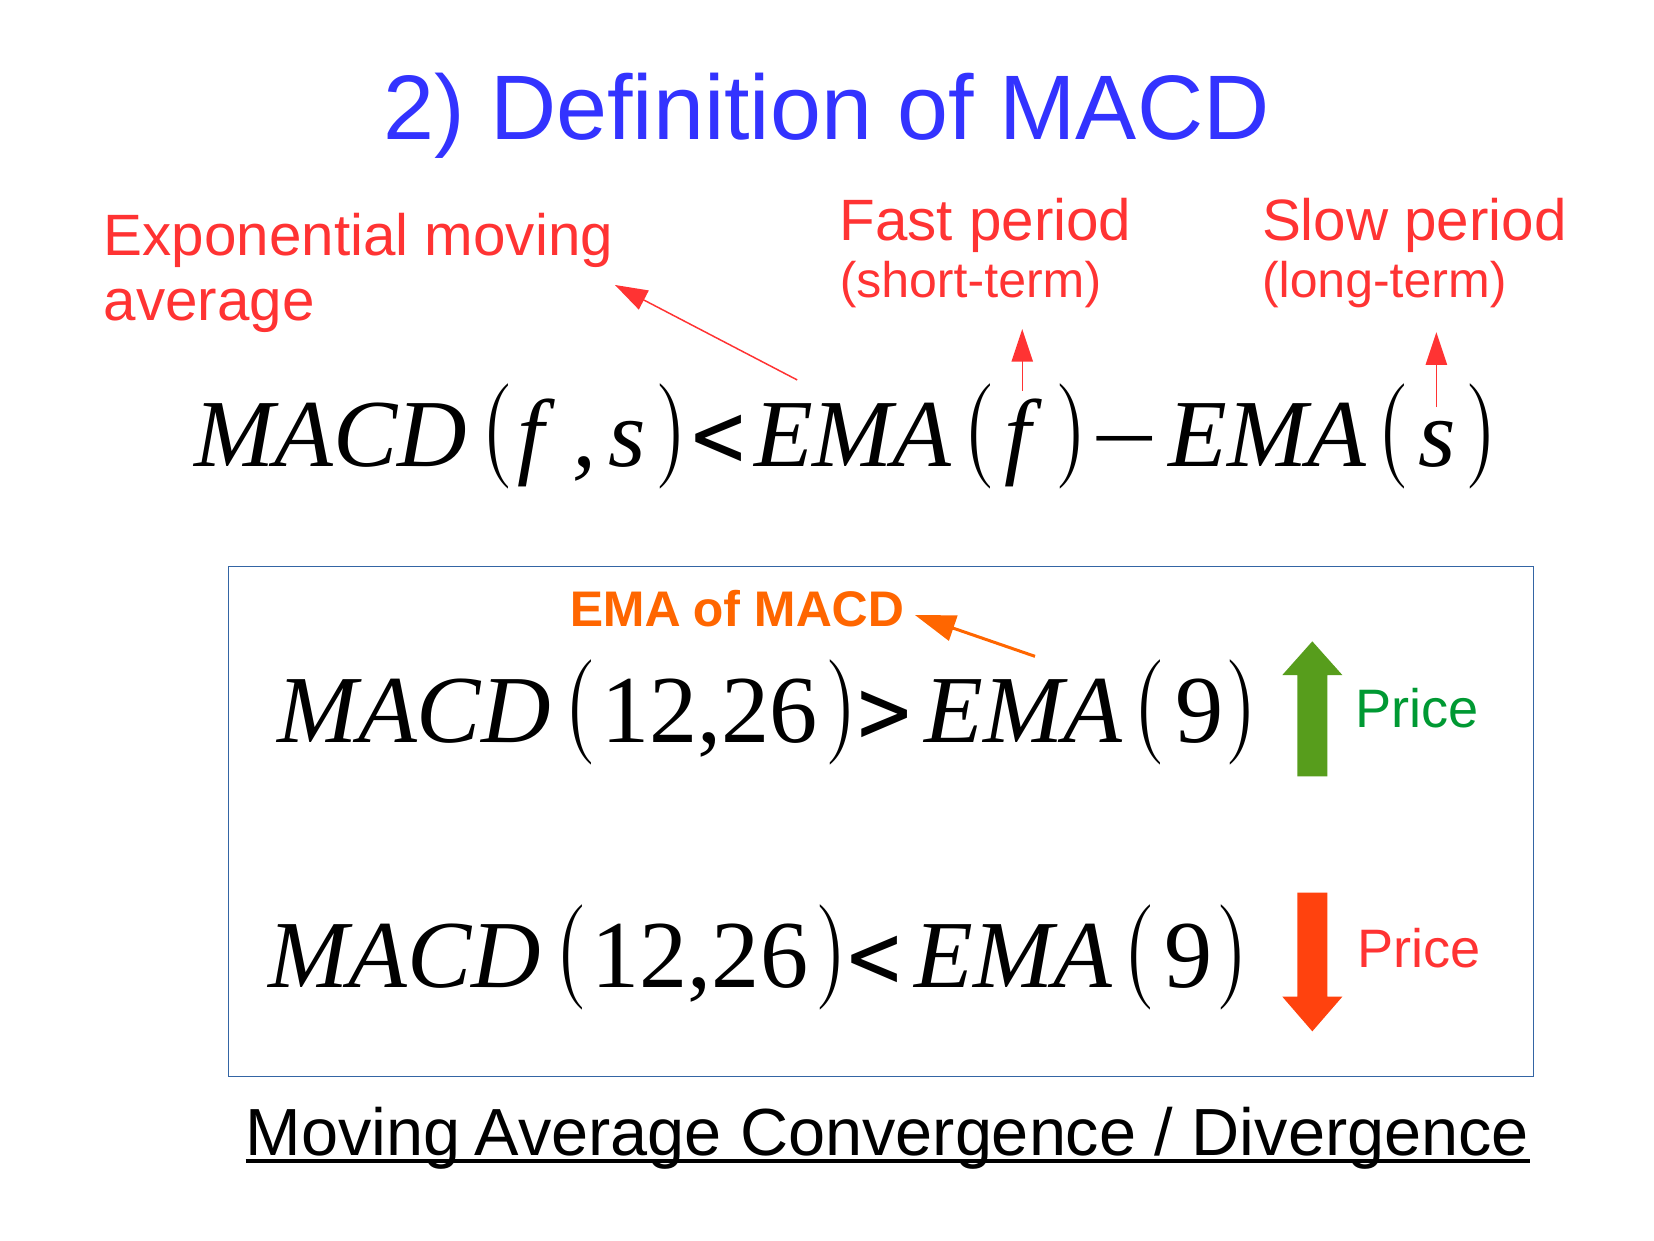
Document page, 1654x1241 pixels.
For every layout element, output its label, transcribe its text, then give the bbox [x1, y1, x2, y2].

text_box Slow period (long-term) [1247, 180, 1626, 335]
text_box Exponential moving average [89, 195, 661, 340]
text_box Moving Average Convergence / Divergence [168, 1095, 1561, 1185]
text_box Price [1340, 671, 1506, 747]
text_box Fast period (short-term) [825, 180, 1201, 316]
text_box [1282, 641, 1343, 777]
text_box [1282, 892, 1343, 1032]
chart [167, 379, 1518, 496]
chart [250, 656, 1281, 772]
title 2) Definition of MACD [82, 49, 1571, 166]
text_box Price [1342, 911, 1508, 987]
chart [241, 900, 1271, 1017]
text_box EMA of MACD [555, 573, 946, 645]
